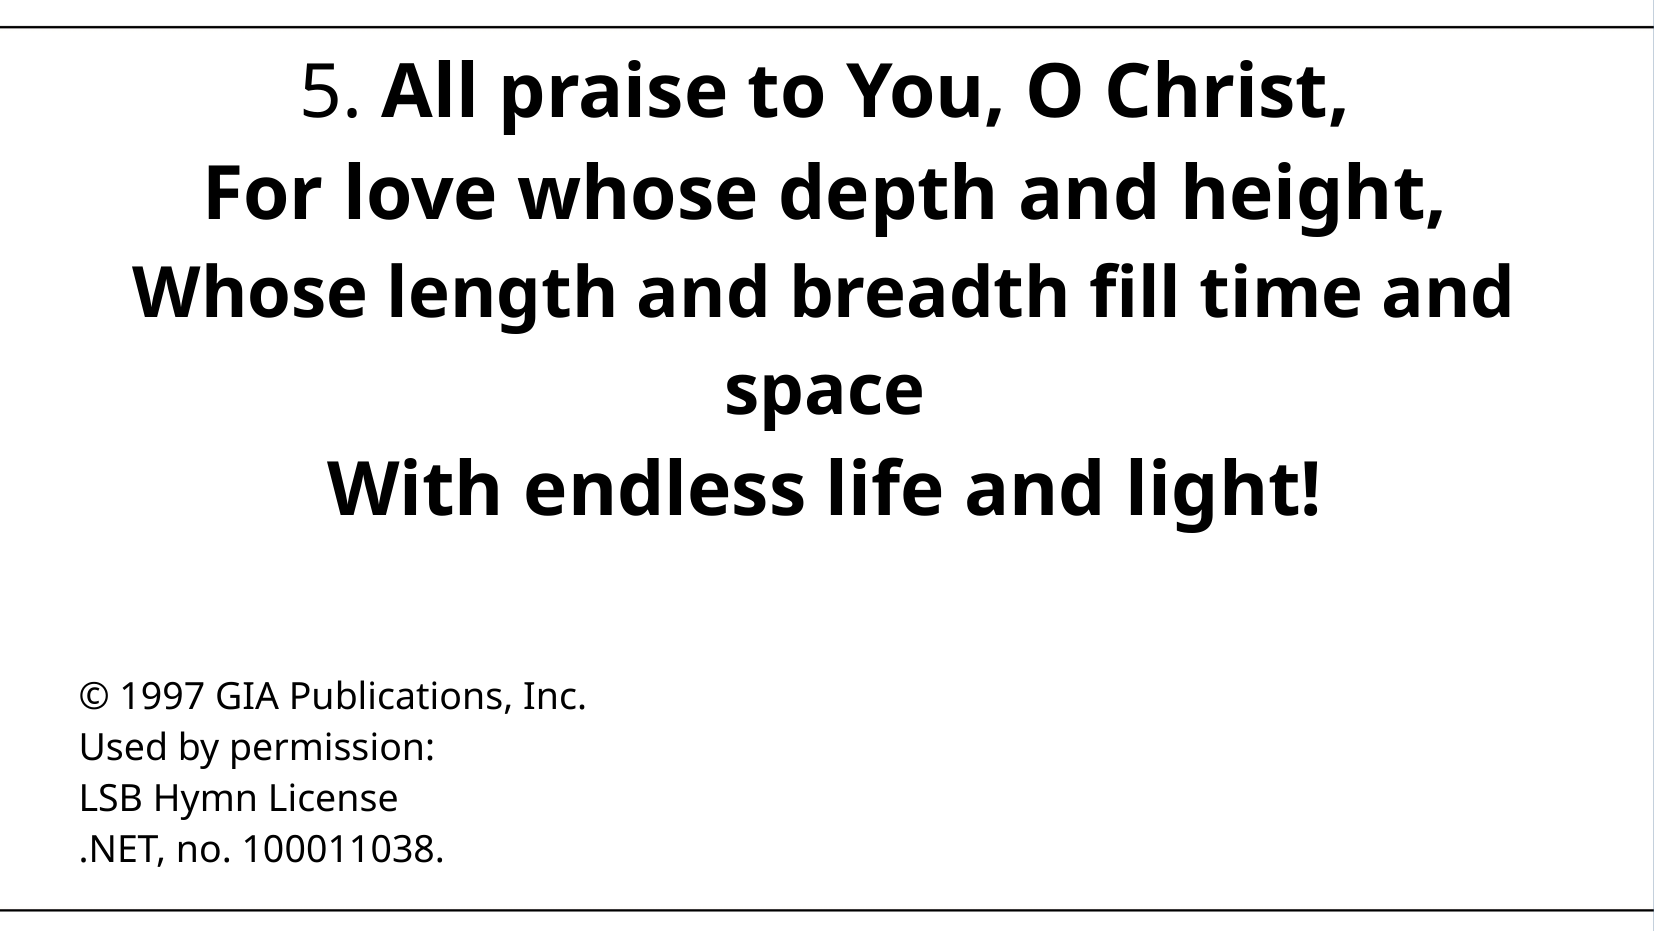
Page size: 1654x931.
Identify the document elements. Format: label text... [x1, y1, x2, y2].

picture [0, 0, 1654, 931]
text_box 5. All praise to You, O Christ, For love whose depth and height, Whose length and breadth fill time and space With endless life and light! © 1997 GIA Publications, Inc. Used by permission: LSB Hymn License .NET, no. 100011038. [45, 30, 1606, 815]
